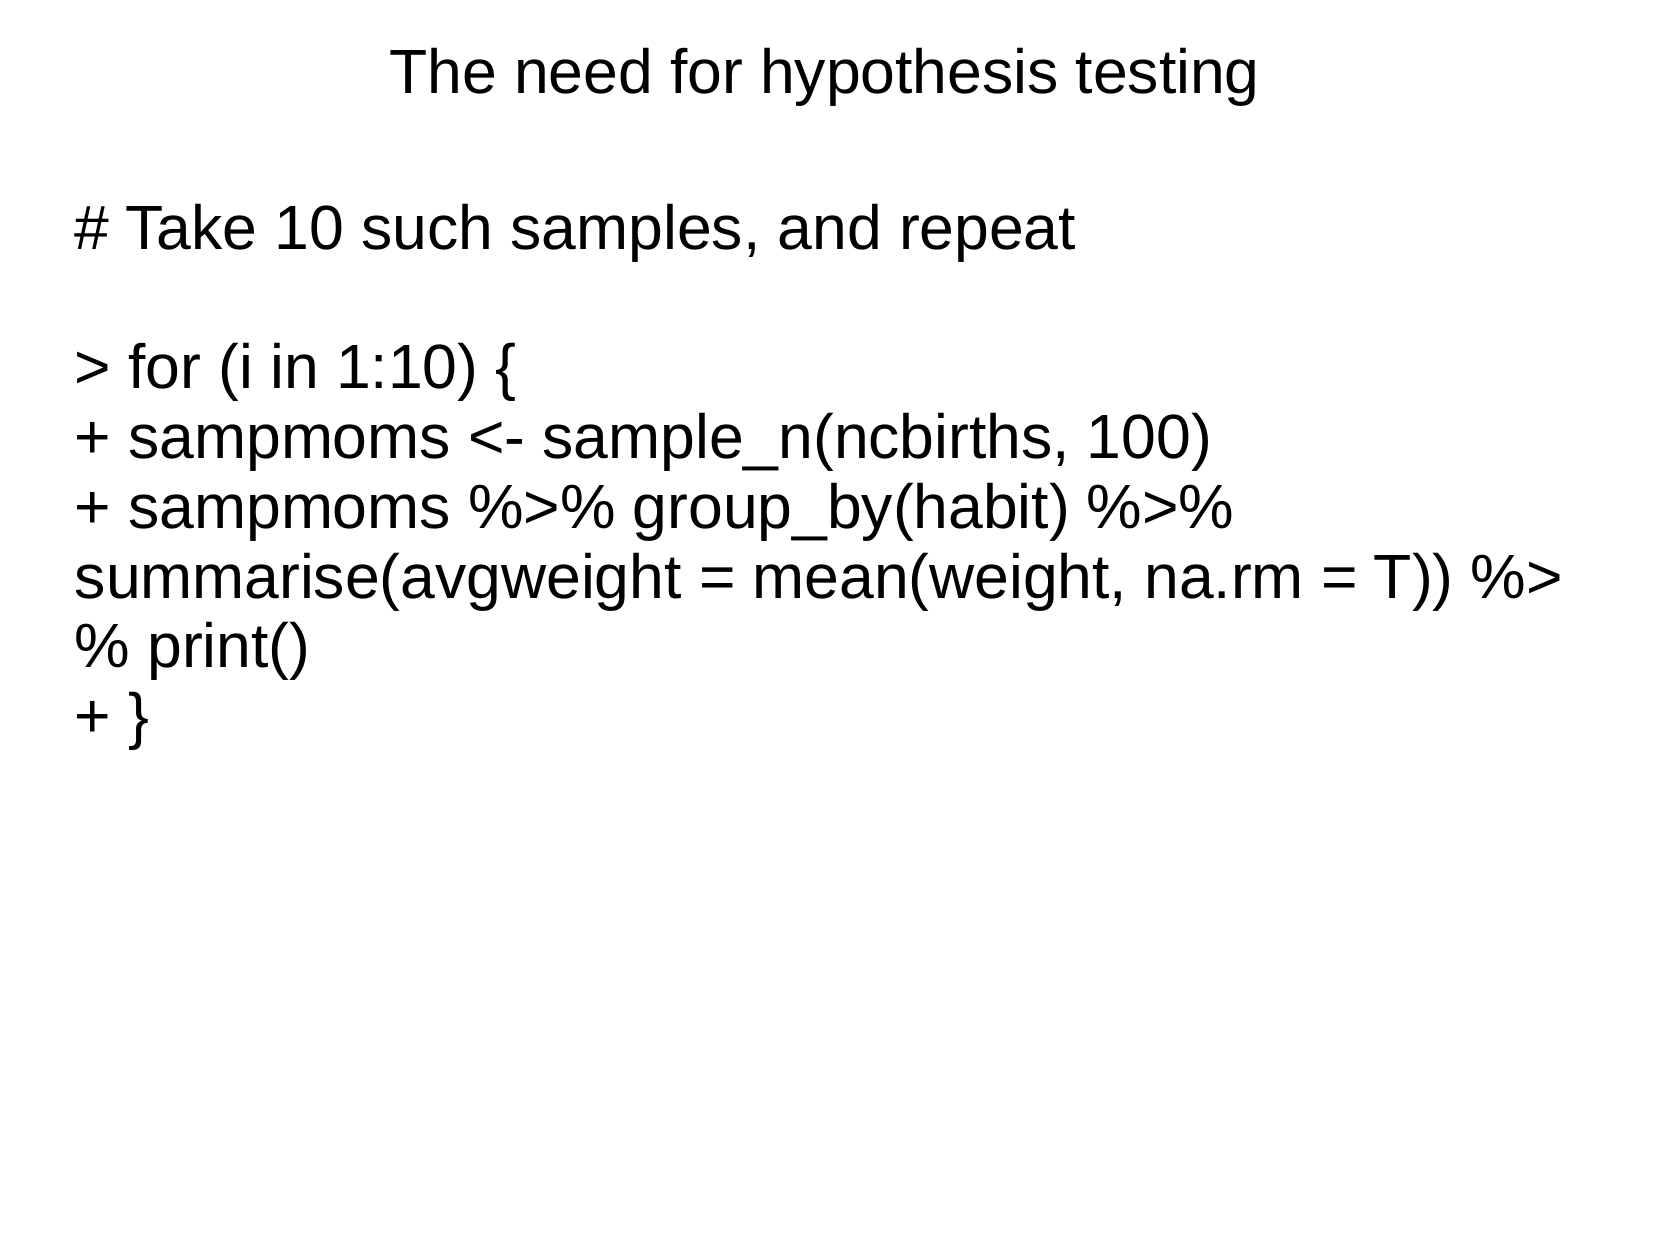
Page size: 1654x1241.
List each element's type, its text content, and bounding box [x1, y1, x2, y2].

text_box The need for hypothesis testing [60, 30, 1591, 115]
text_box # Take 10 such samples, and repeat > for (i in 1:10) { + sampmoms <- sample_n(ncbirths, 100) + sampmoms %>% group_by(habit) %>% summarise(avgweight = mean(weight, na.rm = T)) %>% print() + } [60, 185, 1591, 759]
